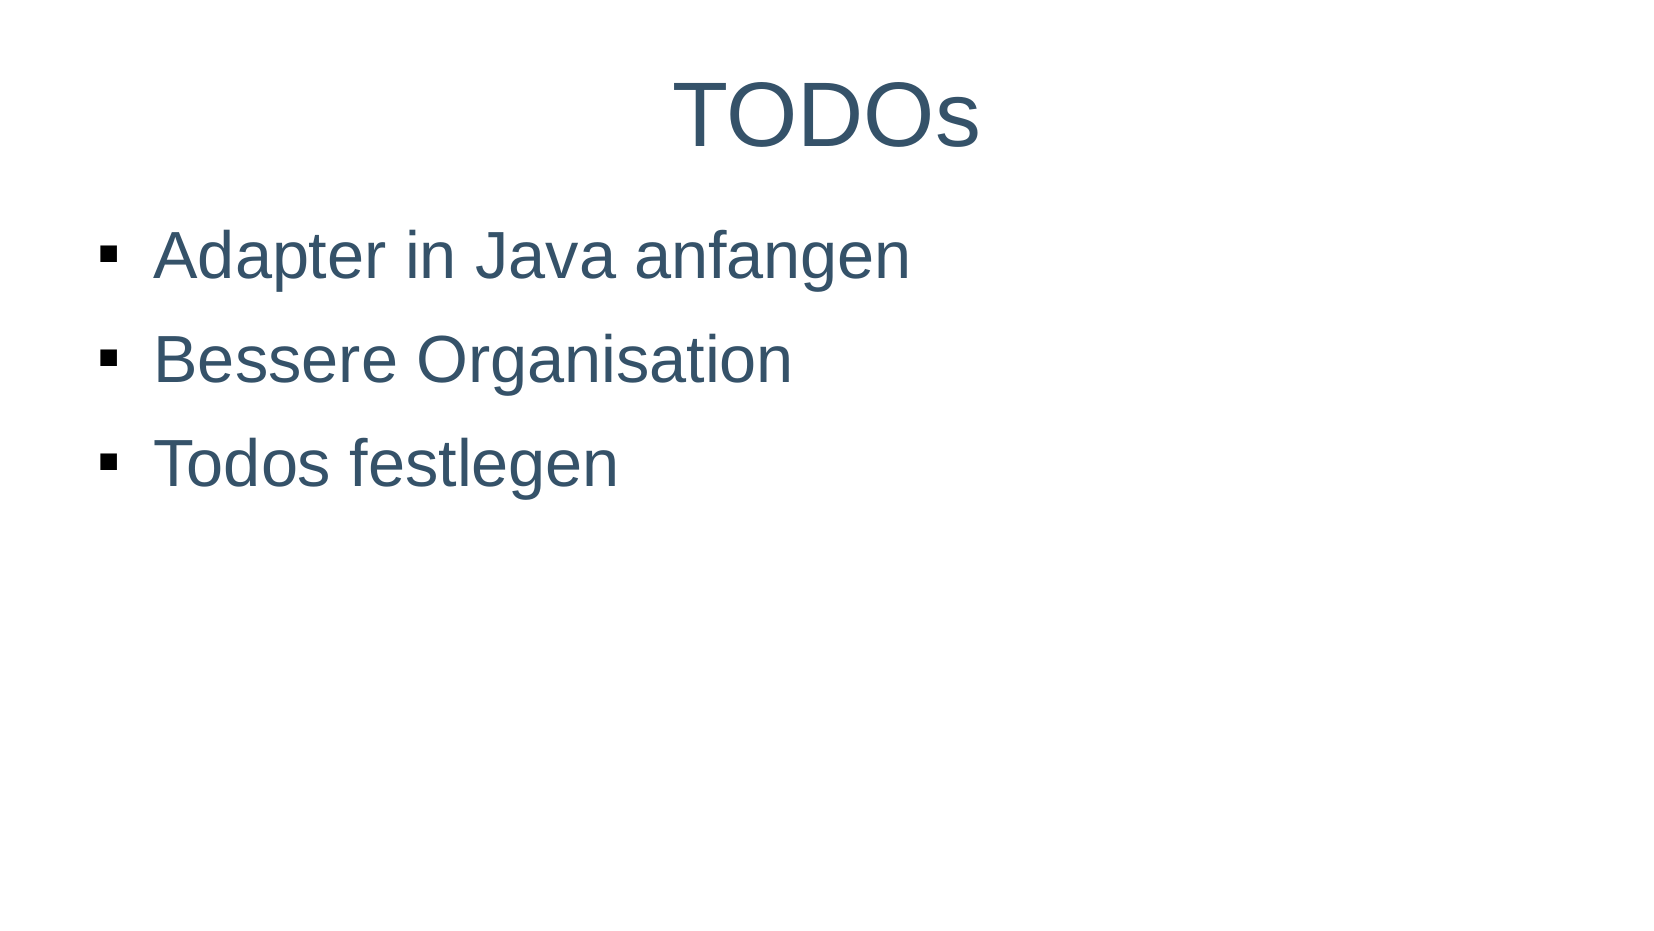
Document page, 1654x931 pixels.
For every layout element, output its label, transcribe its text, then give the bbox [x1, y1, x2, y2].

list Adapter in Java anfangen Bessere Organisation Todos festlegen [82, 217, 1571, 758]
title TODOs [82, 37, 1571, 193]
